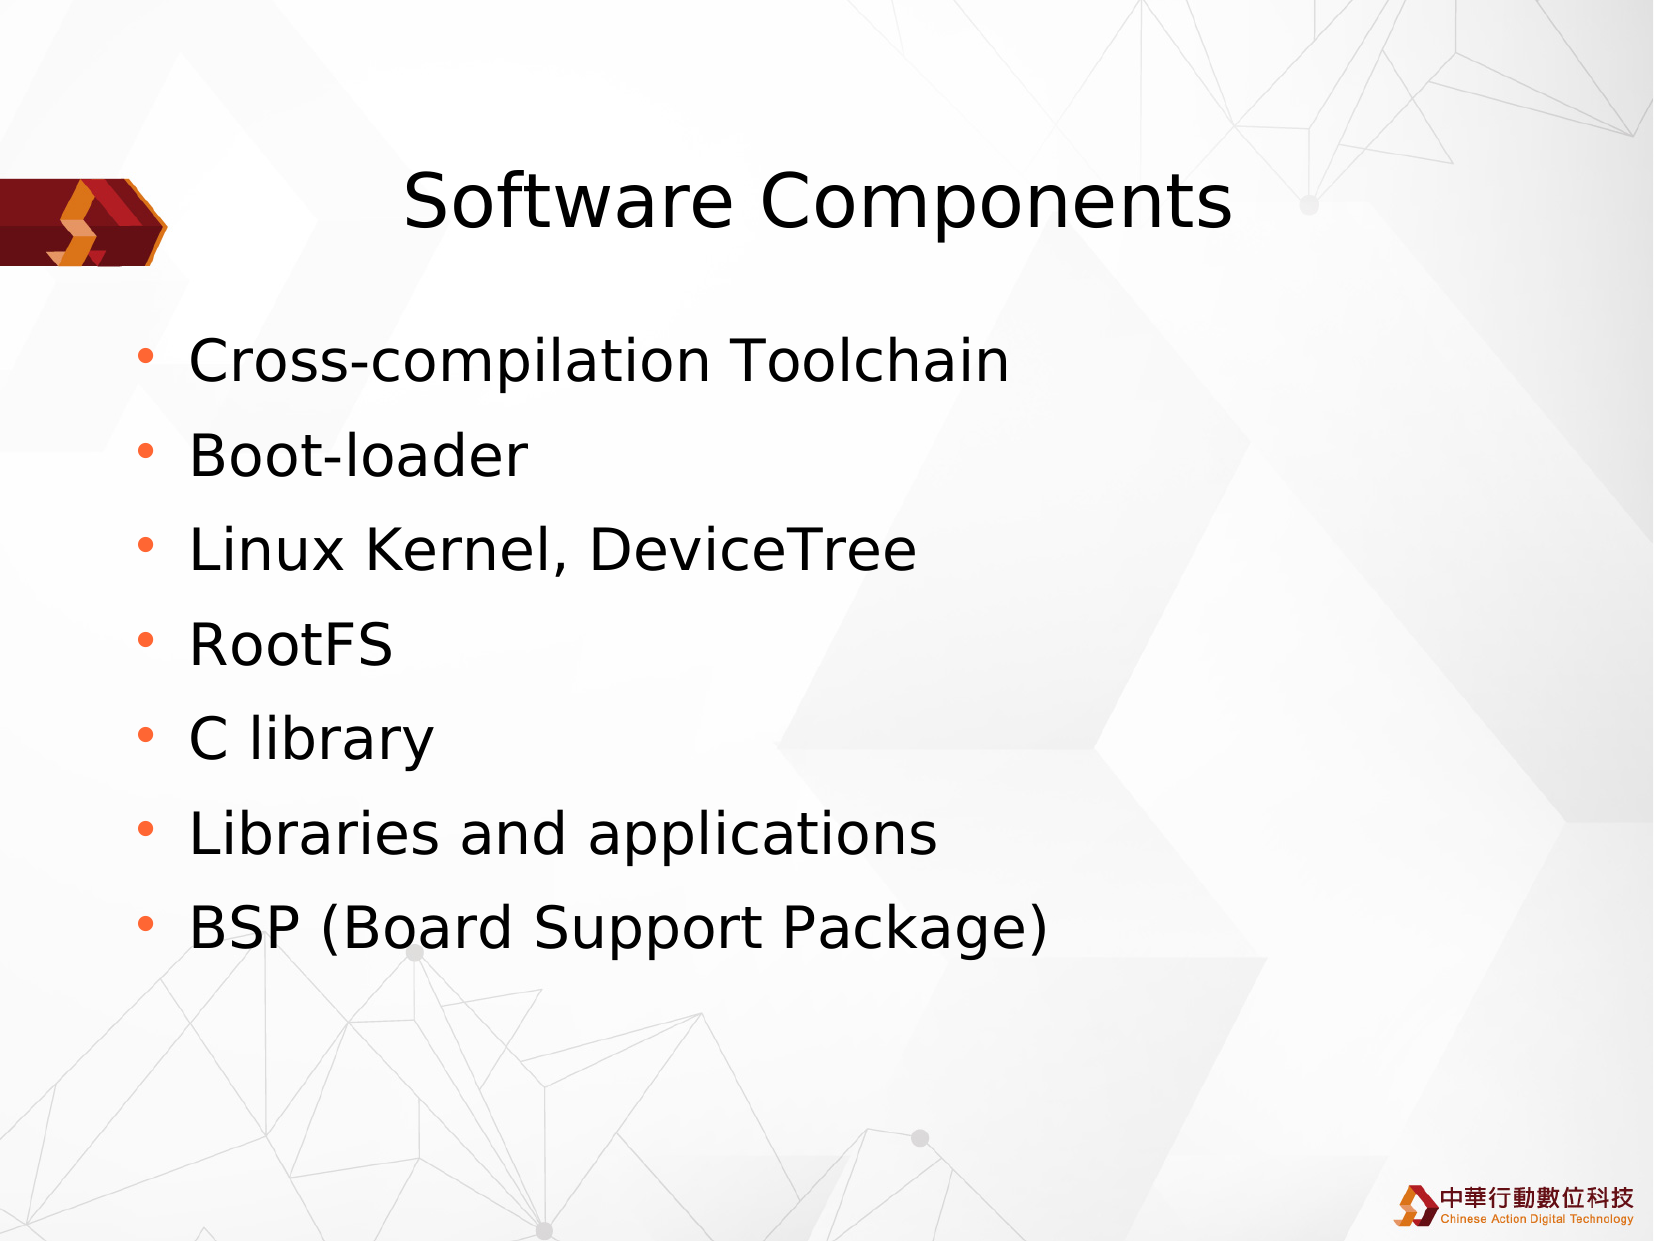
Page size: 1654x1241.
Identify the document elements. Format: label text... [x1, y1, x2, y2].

picture [0, 0, 1654, 1241]
title Software Components [75, 90, 1563, 309]
list Cross-compilation Toolchain Boot-loader Linux Kernel, DeviceTree RootFS C library Libraries and applications BSP (Board Support Package) [118, 324, 1571, 1045]
